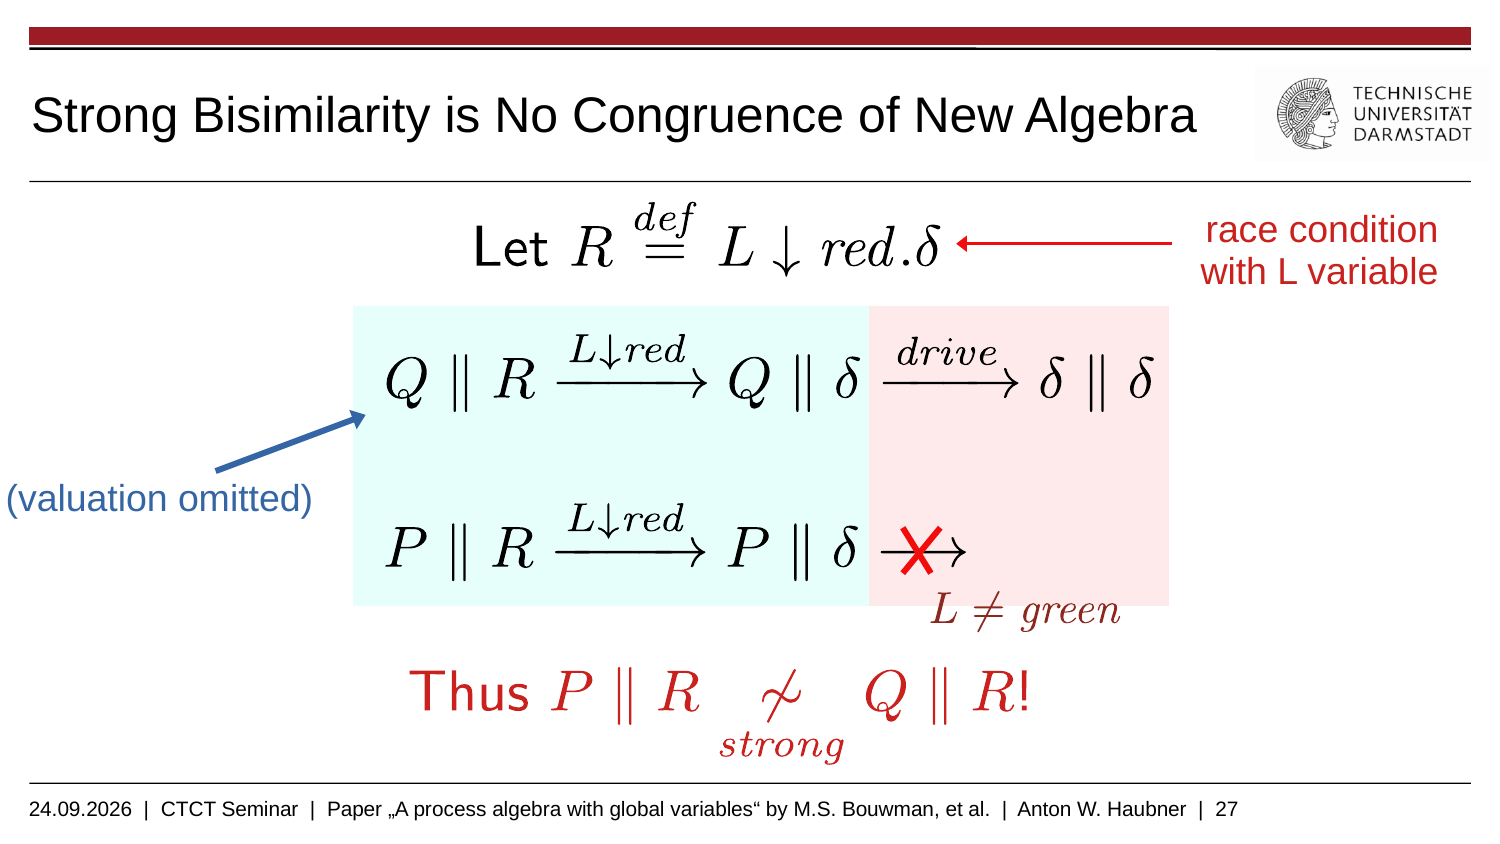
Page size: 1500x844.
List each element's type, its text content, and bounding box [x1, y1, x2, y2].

text_box [409, 670, 445, 711]
text_box [865, 669, 907, 722]
text_box [550, 670, 593, 711]
text_box [645, 255, 685, 259]
text_box [675, 201, 697, 239]
text_box [902, 259, 910, 266]
text_box [476, 225, 501, 266]
text_box [916, 224, 941, 267]
text_box [824, 738, 844, 765]
text_box [719, 738, 736, 757]
text_box [775, 738, 794, 757]
text_box [481, 684, 503, 712]
text_box [1021, 670, 1027, 701]
text_box (valuation omitted) [0, 470, 329, 528]
text_box [821, 240, 846, 267]
text_box [451, 670, 473, 711]
text_box [797, 738, 823, 757]
text_box [845, 240, 866, 267]
text_box [657, 670, 700, 712]
text_box [353, 305, 1169, 633]
text_box [718, 226, 754, 266]
text_box [772, 225, 800, 277]
text_box [755, 738, 775, 757]
text_box [529, 232, 548, 267]
text_box [762, 668, 801, 723]
title Strong Bisimilarity is No Congruence of New Algebra [29, 63, 1199, 167]
text_box [868, 225, 895, 267]
text_box [508, 683, 529, 712]
text_box [634, 202, 655, 231]
text_box [617, 666, 621, 725]
picture [1255, 65, 1490, 162]
text_box [932, 666, 936, 725]
text_box [739, 731, 753, 757]
text_box [571, 226, 613, 267]
text_box [972, 670, 1015, 712]
text_box race condition with L variable [1185, 201, 1454, 301]
text_box [504, 239, 527, 267]
text_box [659, 212, 677, 231]
